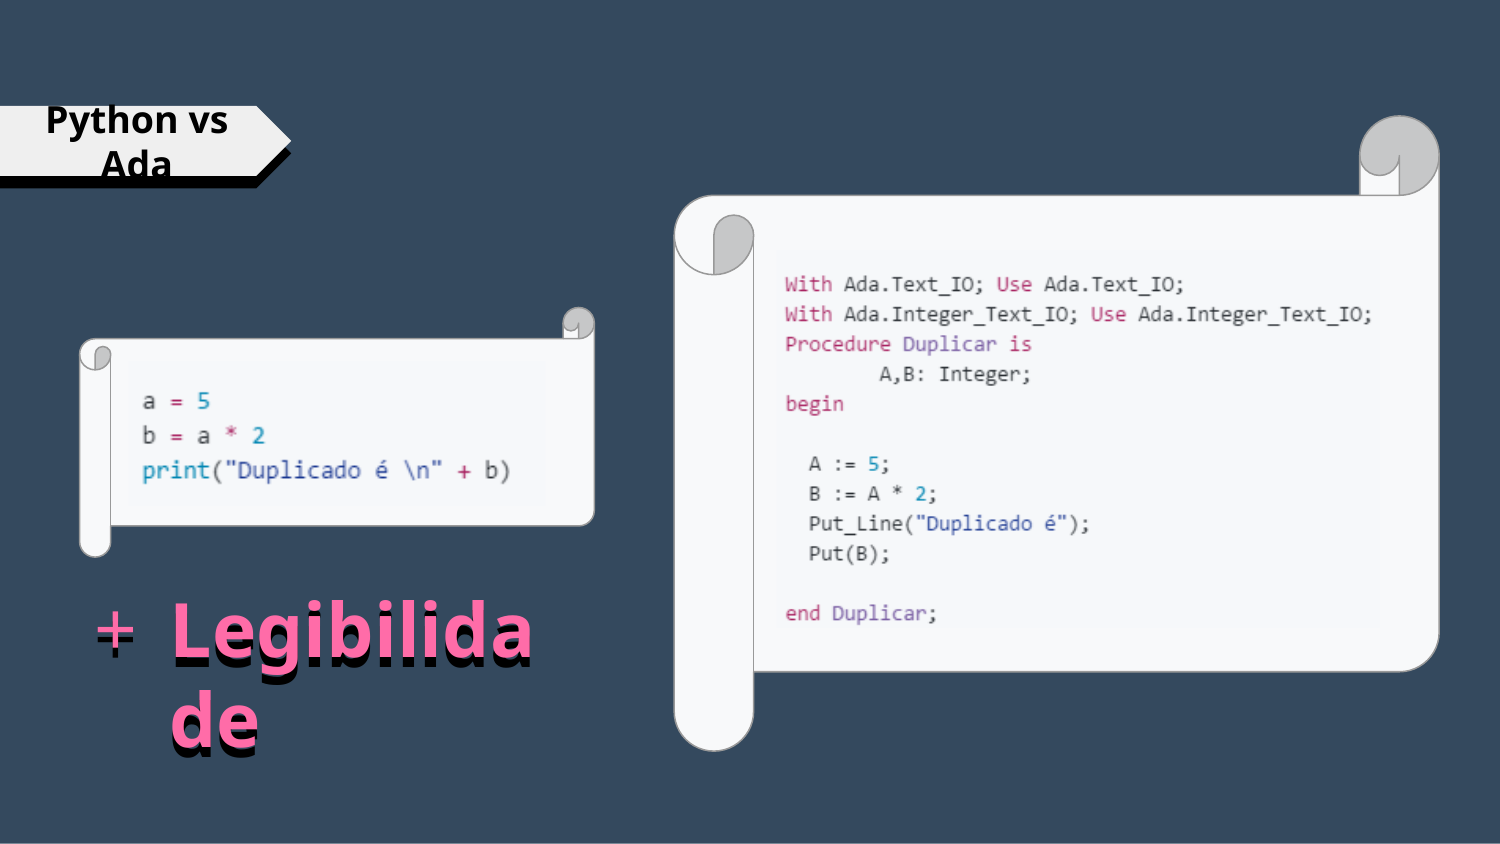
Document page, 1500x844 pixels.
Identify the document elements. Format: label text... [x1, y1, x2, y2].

picture [128, 361, 546, 426]
text_box Legibilidade [79, 426, 572, 844]
picture [776, 250, 1380, 628]
text_box Origem [0, 148, 292, 189]
text_box [0, 0, 1500, 844]
text_box Python vs Ada [0, 105, 292, 176]
